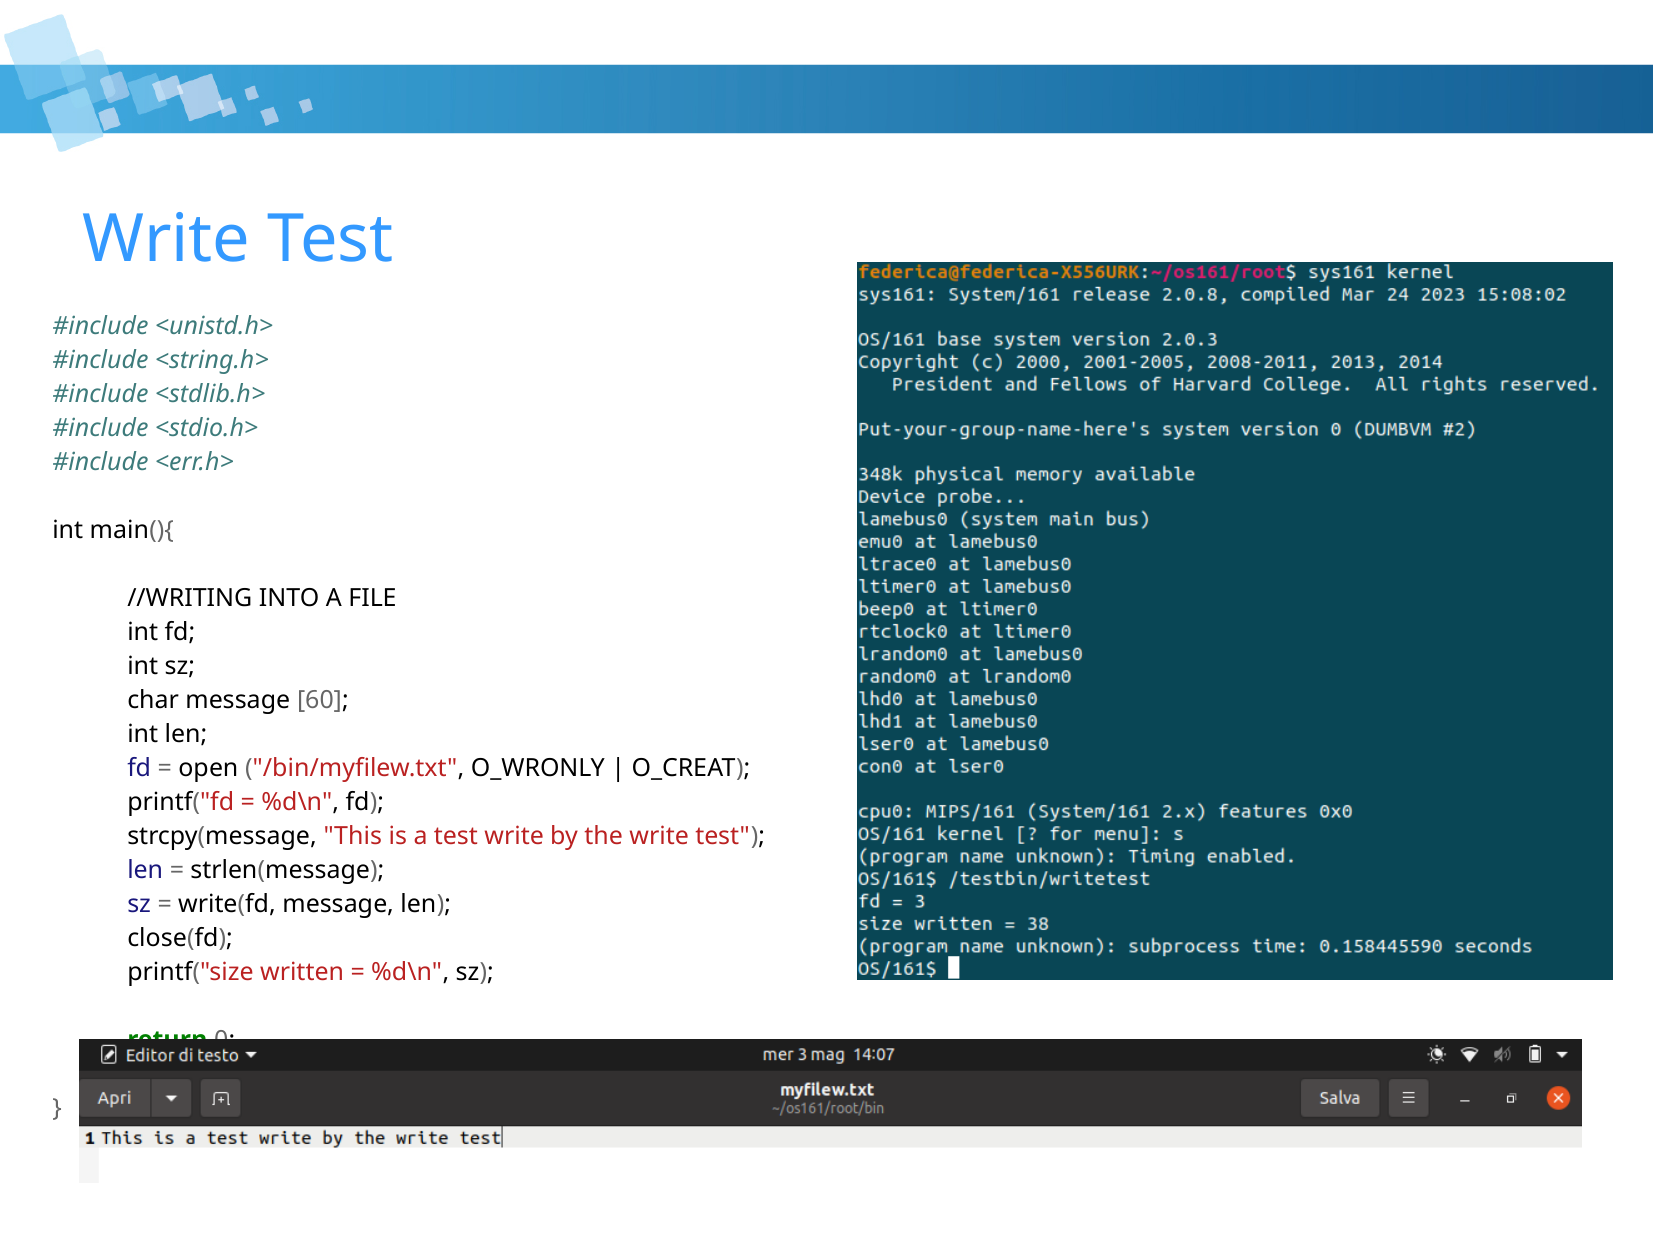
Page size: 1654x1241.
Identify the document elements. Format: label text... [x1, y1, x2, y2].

text_box #include <unistd.h> #include <string.h> #include <stdlib.h> #include <stdio.h> #include <err.h> int main(){ //WRITING INTO A FILE int fd; int sz; char message [60]; int len; fd = open ("/bin/myfilew.txt", O_WRONLY | O_CREAT); printf("fd = %d\n", fd); strcpy(message, "This is a test write by the write test"); len = strlen(message); sz = write(fd, message, len); close(fd); printf("size written = %d\n", sz); return 0; } [37, 300, 863, 1018]
picture [0, 0, 1653, 1238]
title Write Test [82, 132, 1571, 300]
